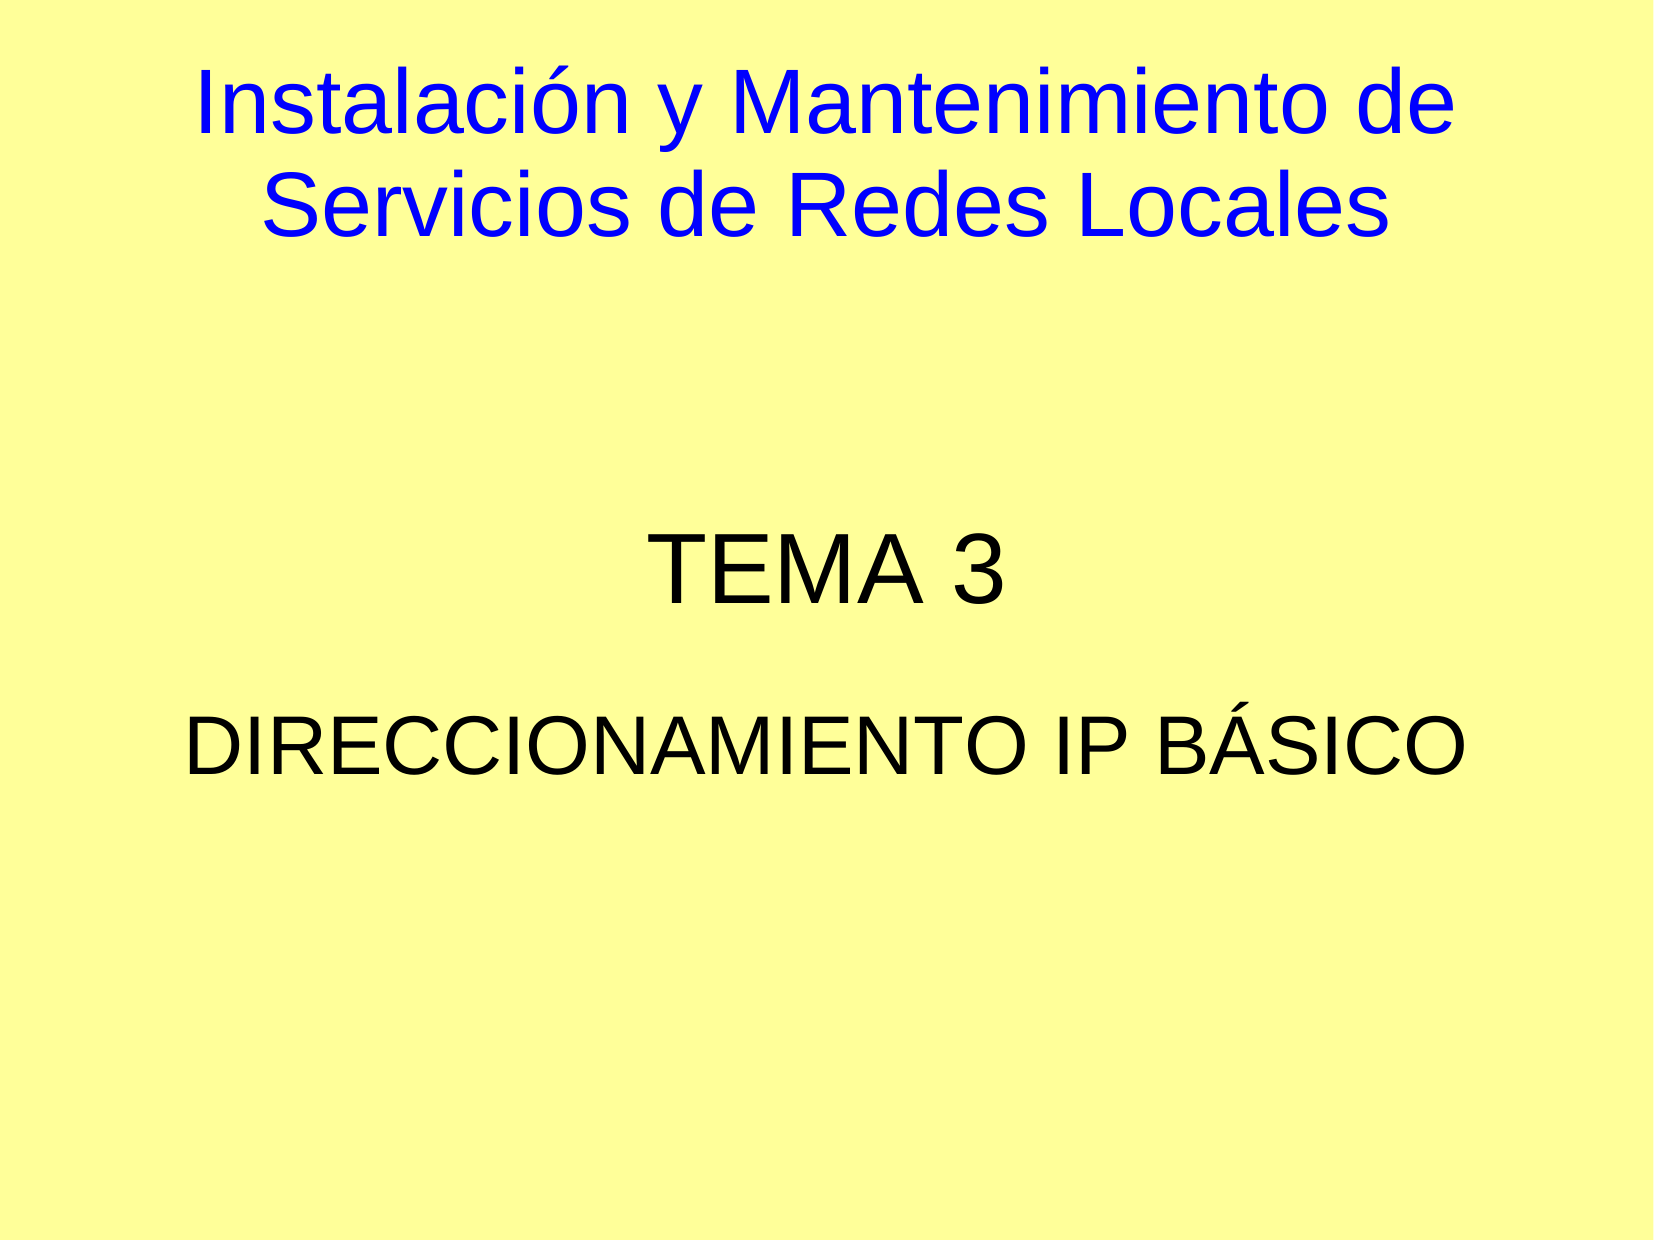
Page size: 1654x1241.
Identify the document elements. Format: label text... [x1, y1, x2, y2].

title Instalación y Mantenimiento de Servicios de Redes Locales [82, 50, 1571, 256]
subtitle TEMA 3 DIRECCIONAMIENTO IP BÁSICO [82, 290, 1571, 1109]
